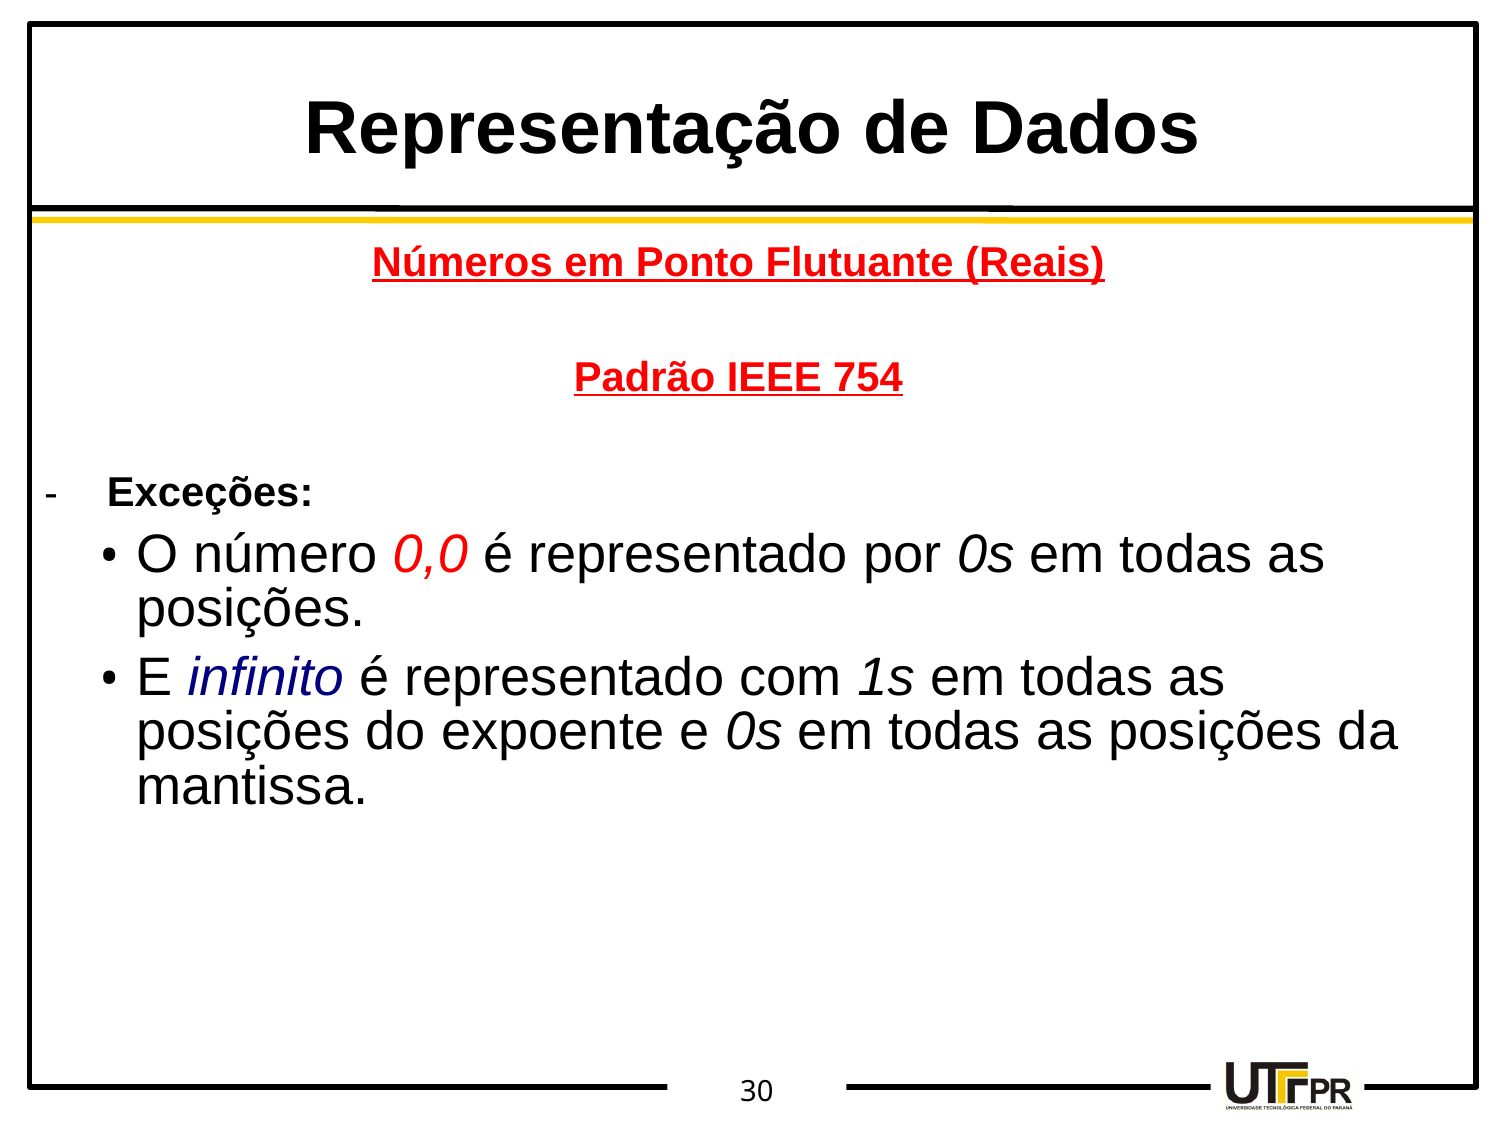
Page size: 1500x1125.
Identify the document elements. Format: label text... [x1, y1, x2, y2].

list Números em Ponto Flutuante (Reais) Padrão IEEE 754 Exceções: O número 0,0 é representado por 0s em todas as posições. E infinito é representado com 1s em todas as posições do expoente e 0s em todas as posições da mantissa. [29, 236, 1448, 1063]
picture [1225, 1063, 1353, 1110]
title Representação de Dados [29, 85, 1477, 180]
